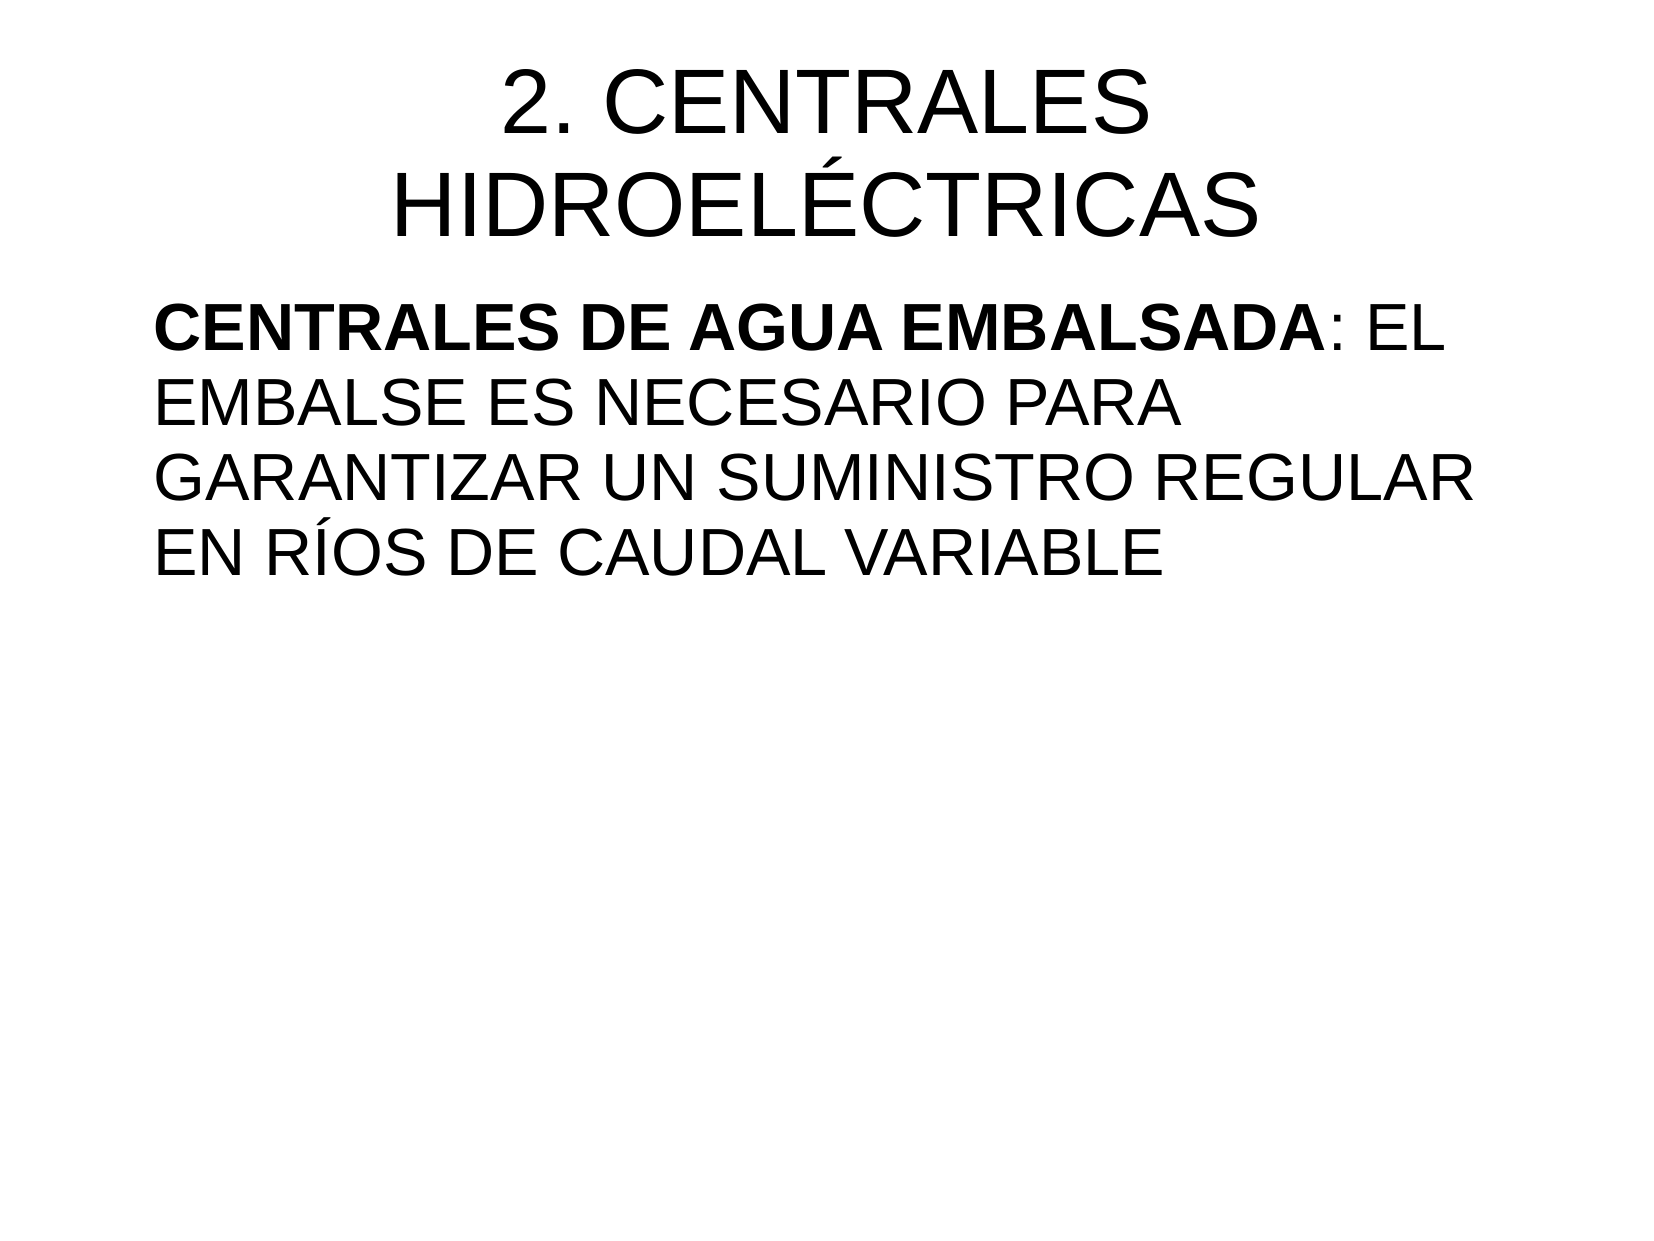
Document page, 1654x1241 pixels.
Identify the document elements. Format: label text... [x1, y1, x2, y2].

title 2. CENTRALES HIDROELÉCTRICAS [82, 50, 1571, 256]
list CENTRALES DE AGUA EMBALSADA: EL EMBALSE ES NECESARIO PARA GARANTIZAR UN SUMINISTRO REGULAR EN RÍOS DE CAUDAL VARIABLE [82, 290, 1571, 1109]
